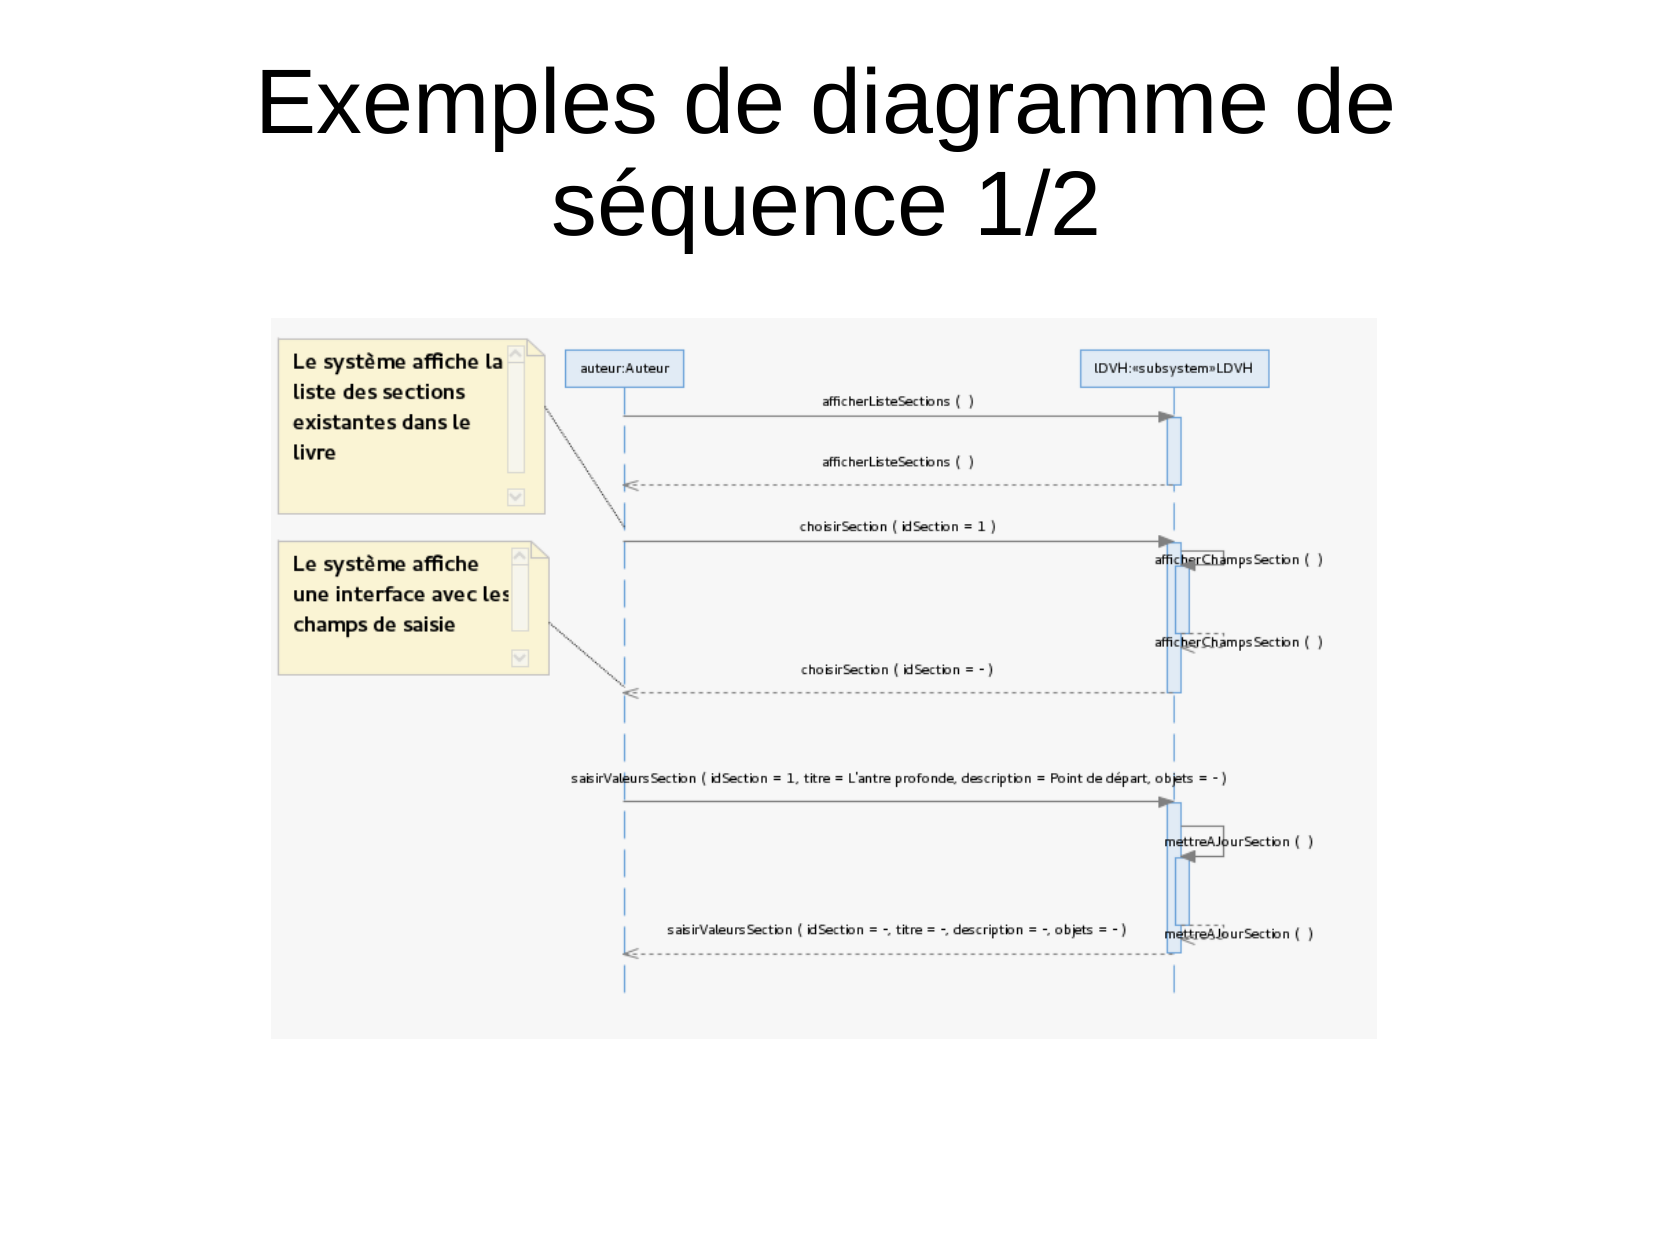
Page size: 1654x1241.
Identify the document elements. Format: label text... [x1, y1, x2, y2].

title Exemples de diagramme de séquence 1/2 [82, 49, 1571, 257]
picture [271, 318, 1377, 1039]
